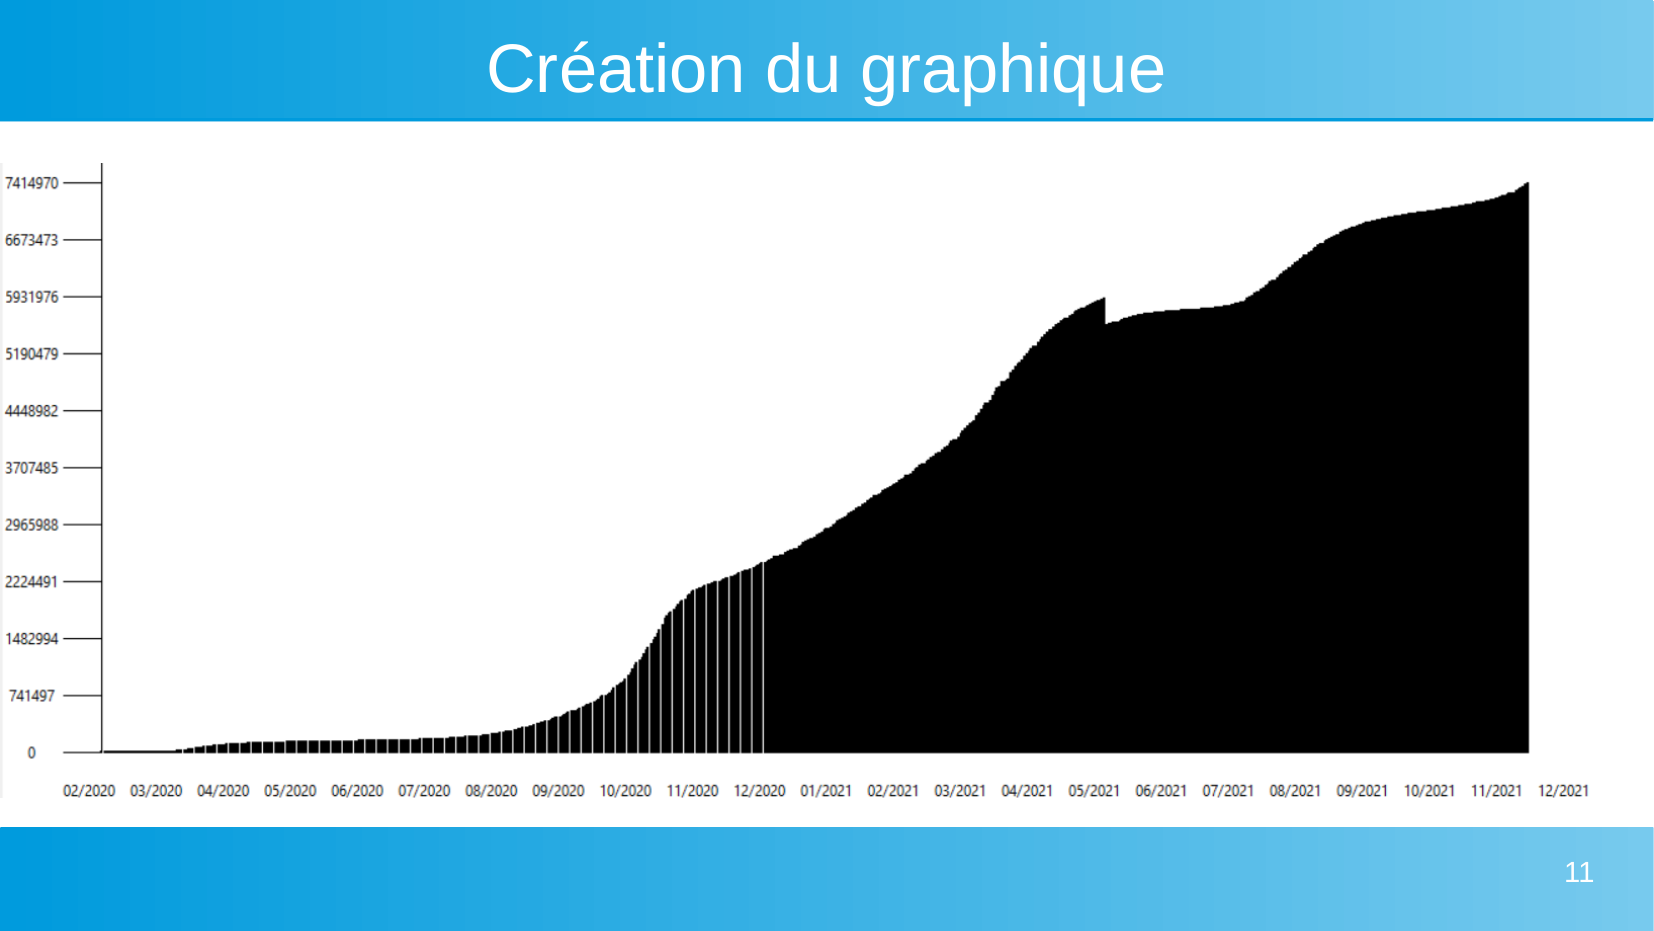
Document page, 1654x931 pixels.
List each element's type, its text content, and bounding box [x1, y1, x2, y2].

title Création du graphique [59, 29, 1595, 108]
picture [0, 163, 1646, 798]
